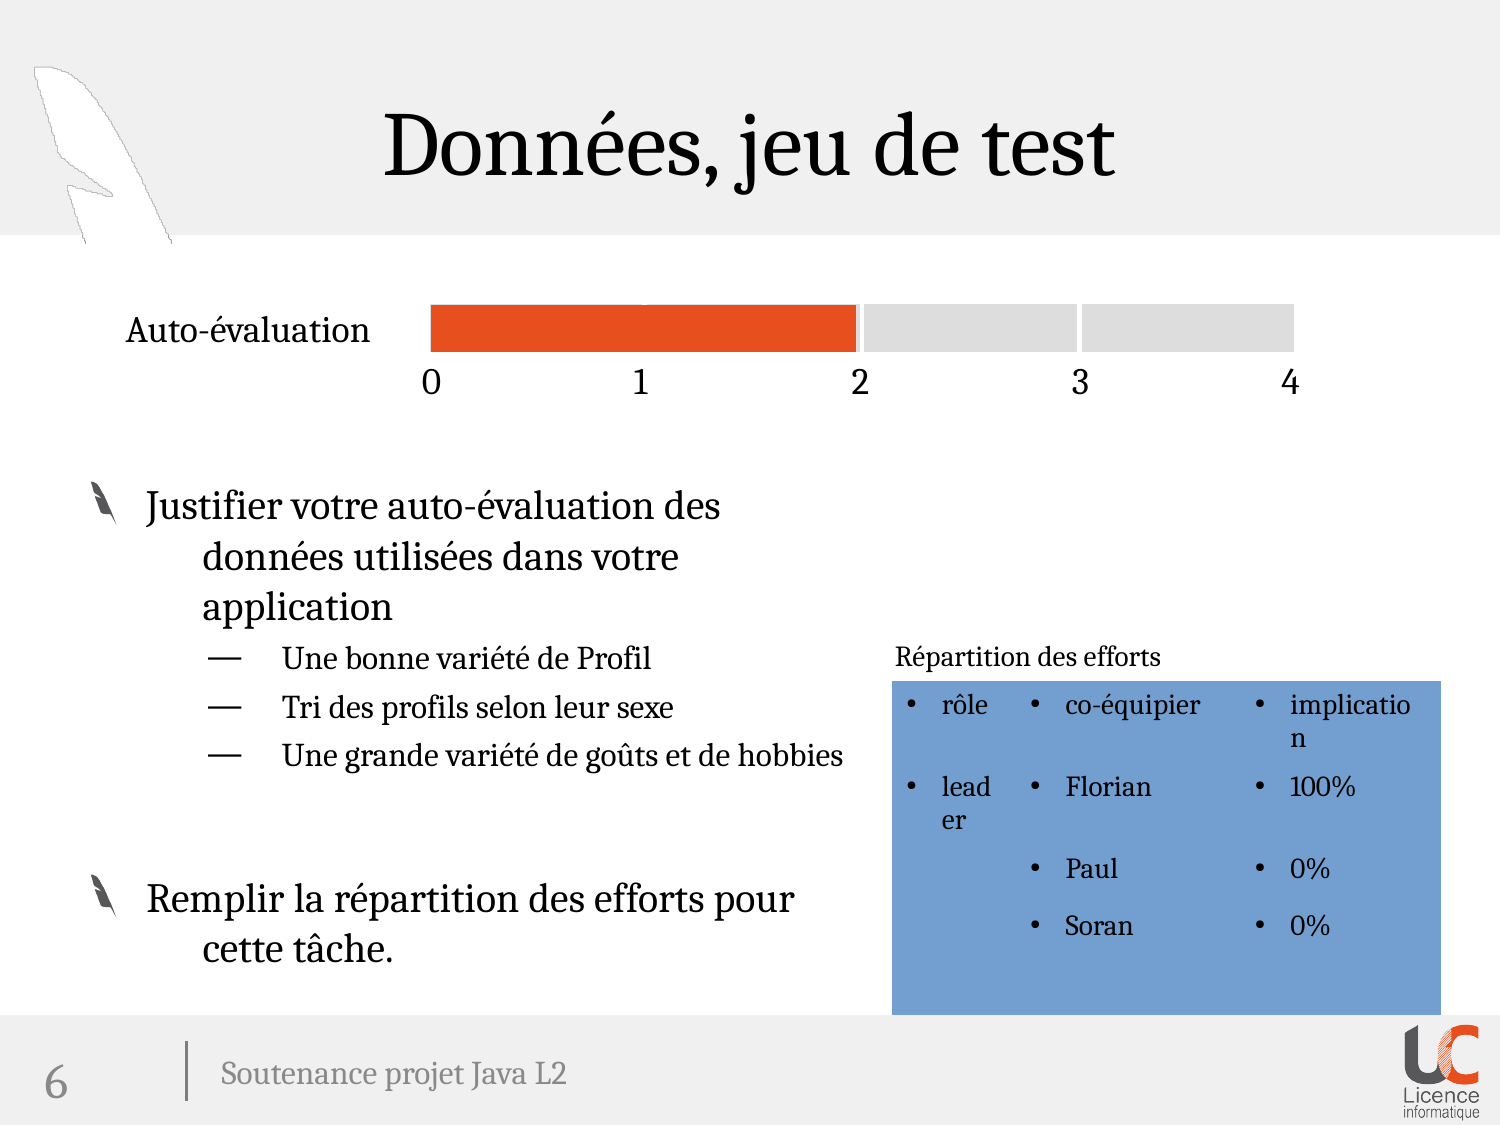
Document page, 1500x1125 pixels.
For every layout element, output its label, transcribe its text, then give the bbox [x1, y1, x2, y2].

table_cell [892, 844, 1016, 901]
table_cell [1240, 958, 1441, 1015]
table_cell Paul [1016, 844, 1240, 901]
table_cell leader [892, 763, 1016, 844]
table_cell [1016, 958, 1240, 1015]
list Justifier votre auto-évaluation des données utilisées dans votre application Une bonne variété de Profil Tri des profils selon leur sexe Une grande variété de goûts et de hobbies Remplir la répartition des efforts pour cette tâche. [75, 444, 869, 1005]
table_cell 100% [1240, 763, 1441, 844]
picture [1398, 1020, 1484, 1122]
table_header rôle [892, 681, 1016, 763]
text_box Soutenance projet Java L2 [206, 1041, 939, 1102]
text_box Répartition des efforts [879, 630, 1193, 681]
text_box <numéro> [29, 1041, 160, 1102]
table_cell [892, 901, 1016, 958]
table_cell Florian [1016, 763, 1240, 844]
table_header co-équipier [1016, 681, 1240, 763]
picture [29, 63, 187, 244]
text_box [431, 305, 856, 352]
table_header implication [1240, 681, 1441, 763]
table_cell Soran [1016, 901, 1240, 958]
table_cell [892, 958, 1016, 1015]
title Données, jeu de test [75, 45, 1426, 233]
table_cell 0% [1240, 844, 1441, 901]
table_cell 0% [1240, 901, 1441, 958]
